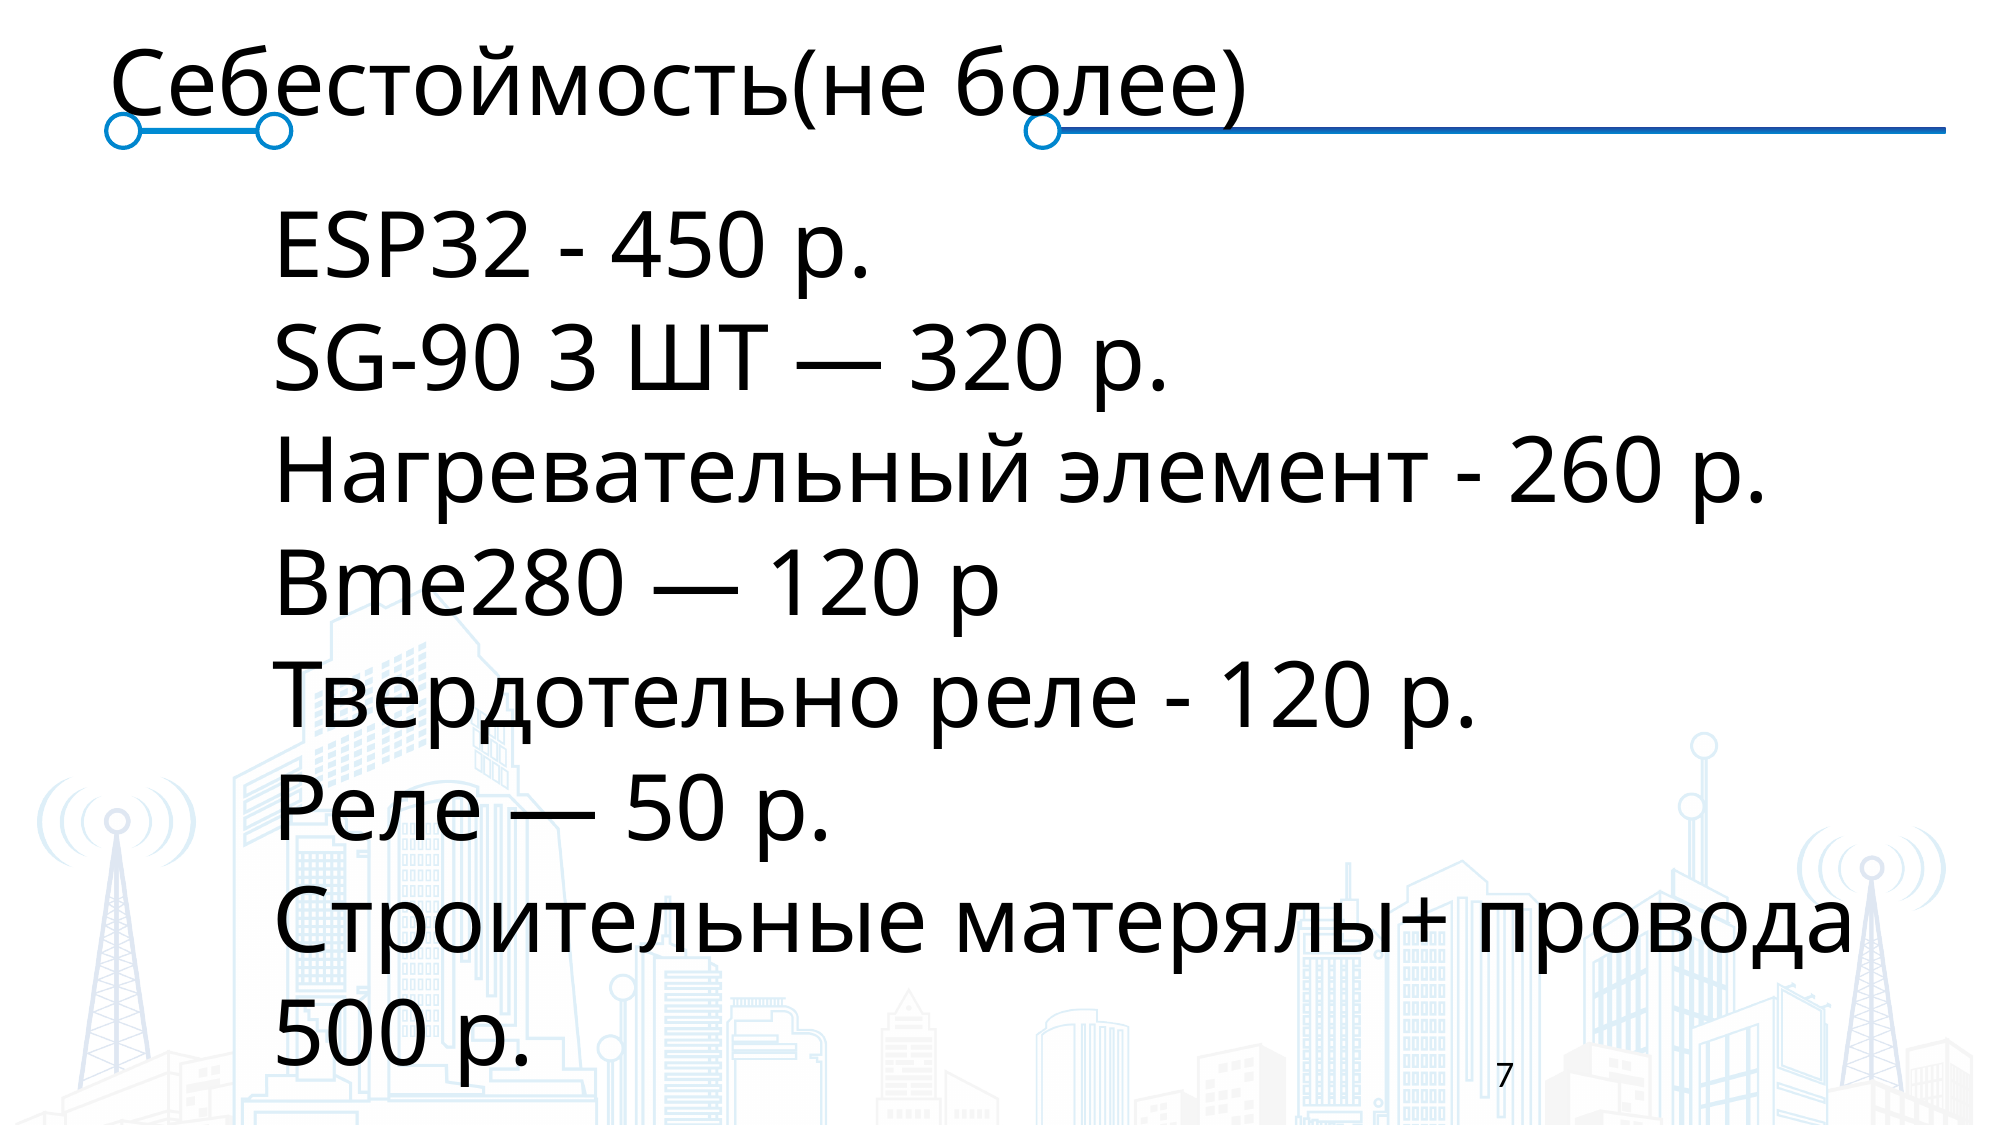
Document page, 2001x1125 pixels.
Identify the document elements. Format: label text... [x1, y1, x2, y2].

text_box ESP32 - 450 р. SG-90 3 ШТ — 320 р. Нагревательный элемент - 260 р. Bme280 — 120 р Твердотельно реле - 120 р. Реле — 50 р. Строительные матерялы+ провода 500 р. [272, 248, 1878, 1028]
slide_number <номер> [1480, 1042, 1931, 1103]
title Себестоймость(не более) [93, 28, 1536, 95]
